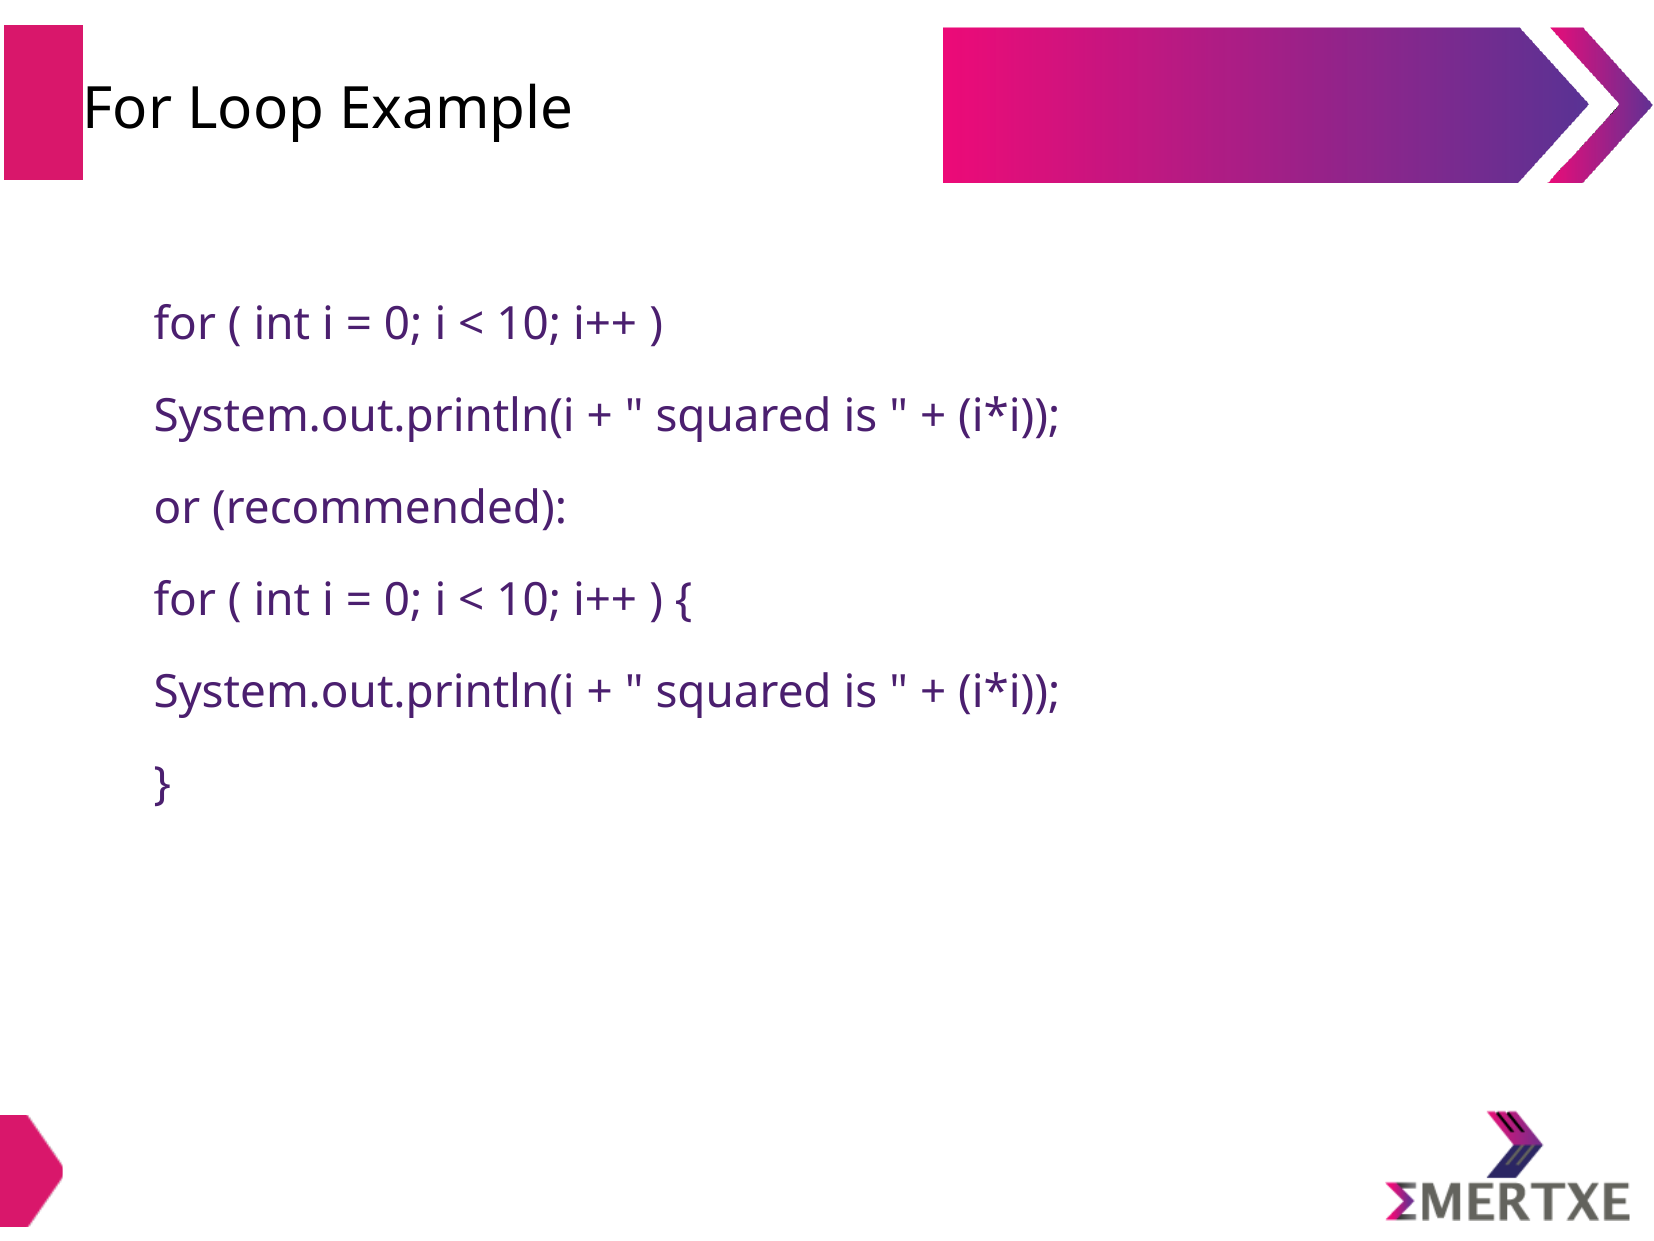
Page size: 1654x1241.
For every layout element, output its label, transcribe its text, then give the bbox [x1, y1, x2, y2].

picture [1571, 27, 1653, 183]
list for ( int i = 0; i < 10; i++ ) System.out.println(i + " squared is " + (i*i)); or (recommended): for ( int i = 0; i < 10; i++ ) { System.out.println(i + " squared is " + (i*i)); } [82, 290, 1571, 1010]
title For Loop Example [82, 2, 1571, 210]
picture [1385, 1107, 1631, 1221]
